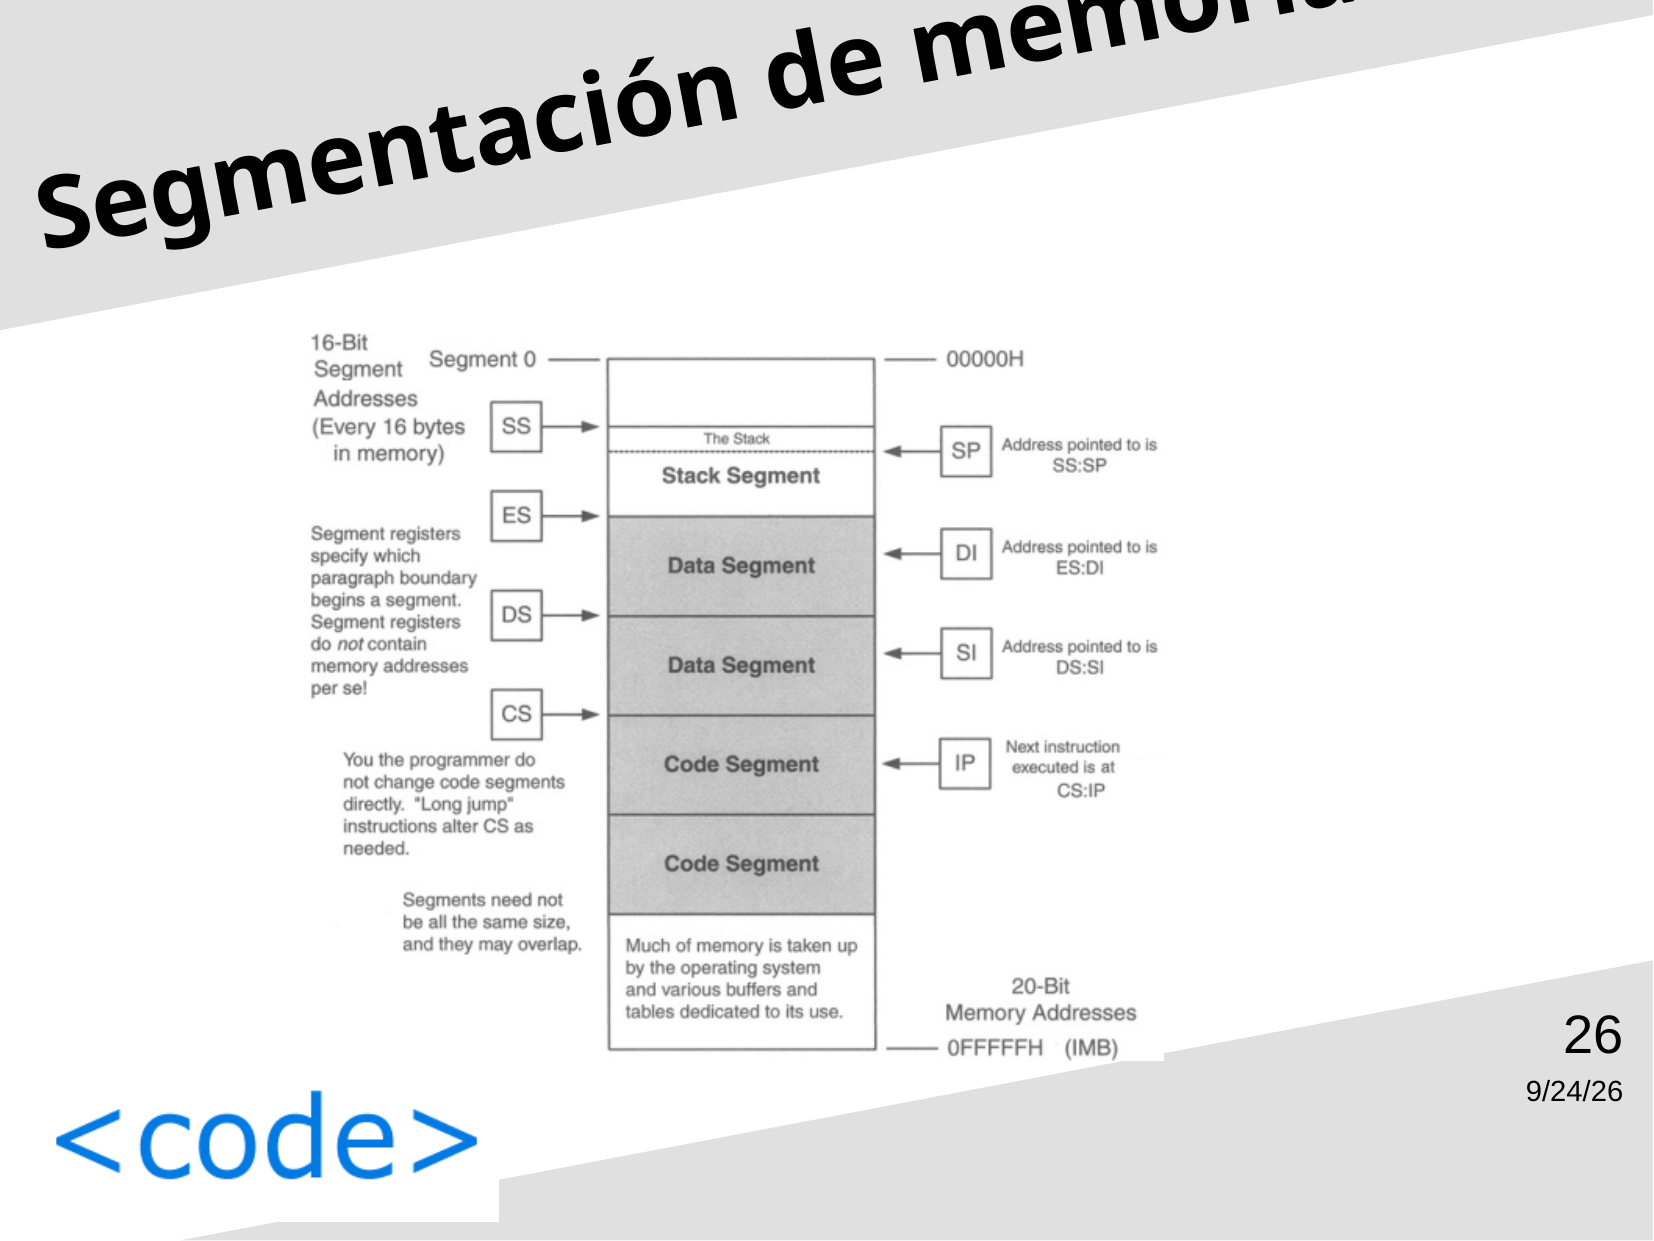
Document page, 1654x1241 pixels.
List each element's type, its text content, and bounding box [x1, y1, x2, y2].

title Segmentación de memoria [16, 0, 1518, 315]
picture [307, 329, 1164, 1061]
picture [30, 1064, 499, 1222]
